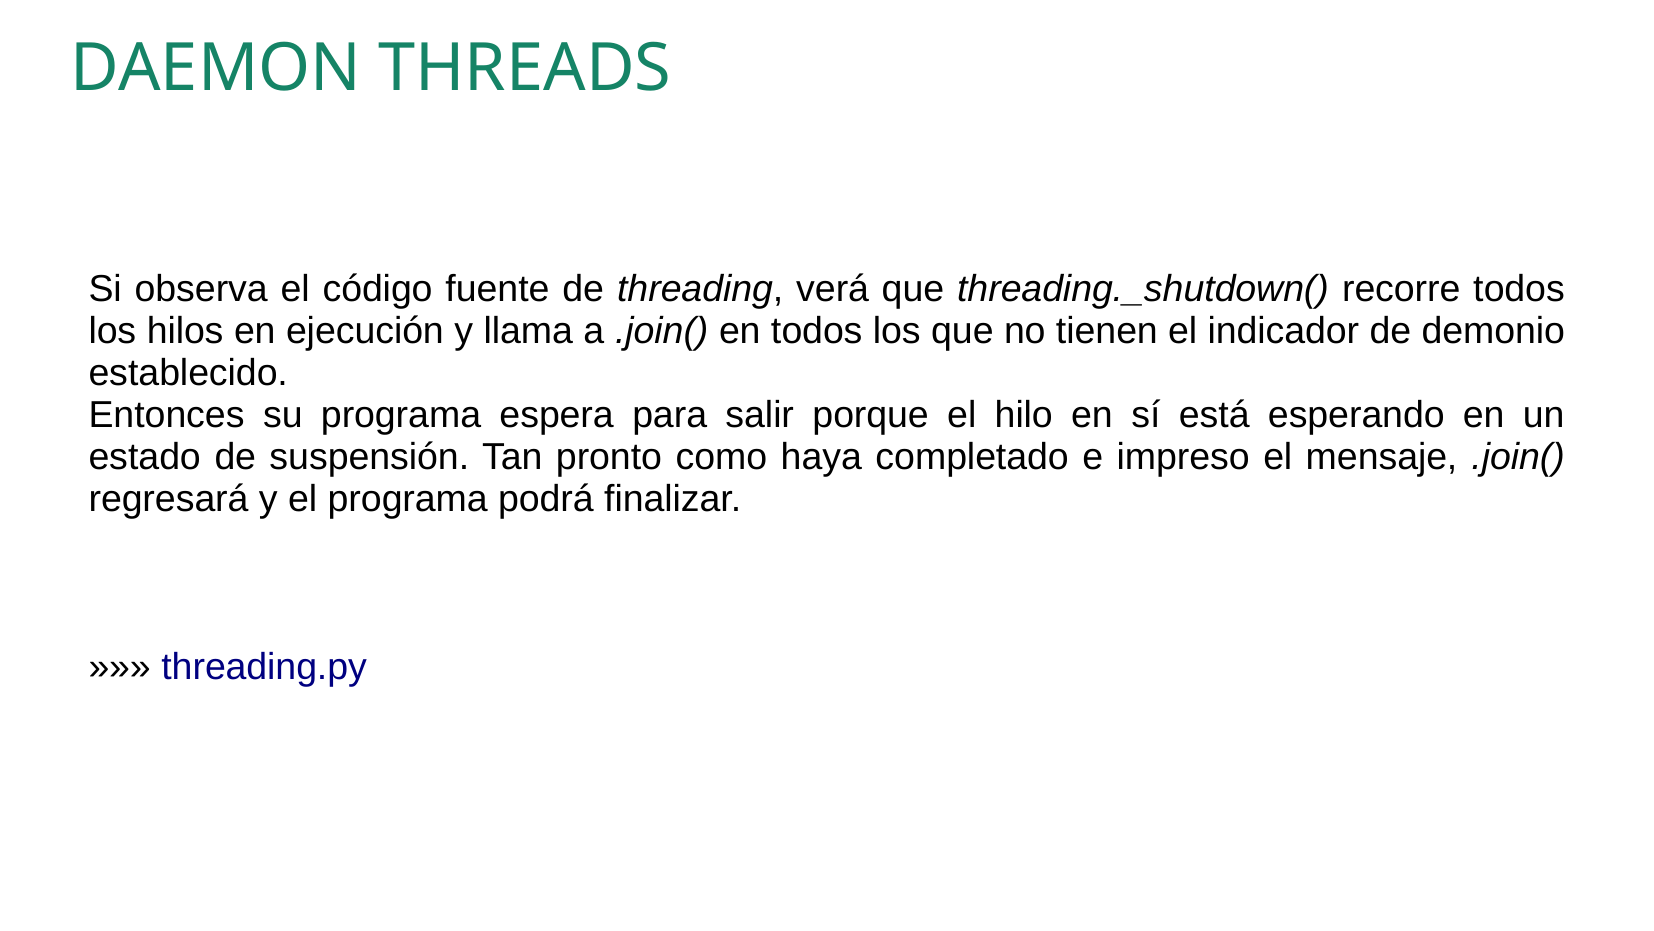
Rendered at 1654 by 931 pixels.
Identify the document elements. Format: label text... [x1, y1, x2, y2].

text_box Si observa el código fuente de threading, verá que threading._shutdown() recorre todos los hilos en ejecución y llama a .join() en todos los que no tienen el indicador de demonio establecido. Entonces su programa espera para salir porque el hilo en sí está esperando en un estado de suspensión. Tan pronto como haya completado e impreso el mensaje, .join() regresará y el programa podrá finalizar. »»» threading.py [73, 259, 1580, 779]
title DAEMON THREADS [70, 0, 1447, 159]
